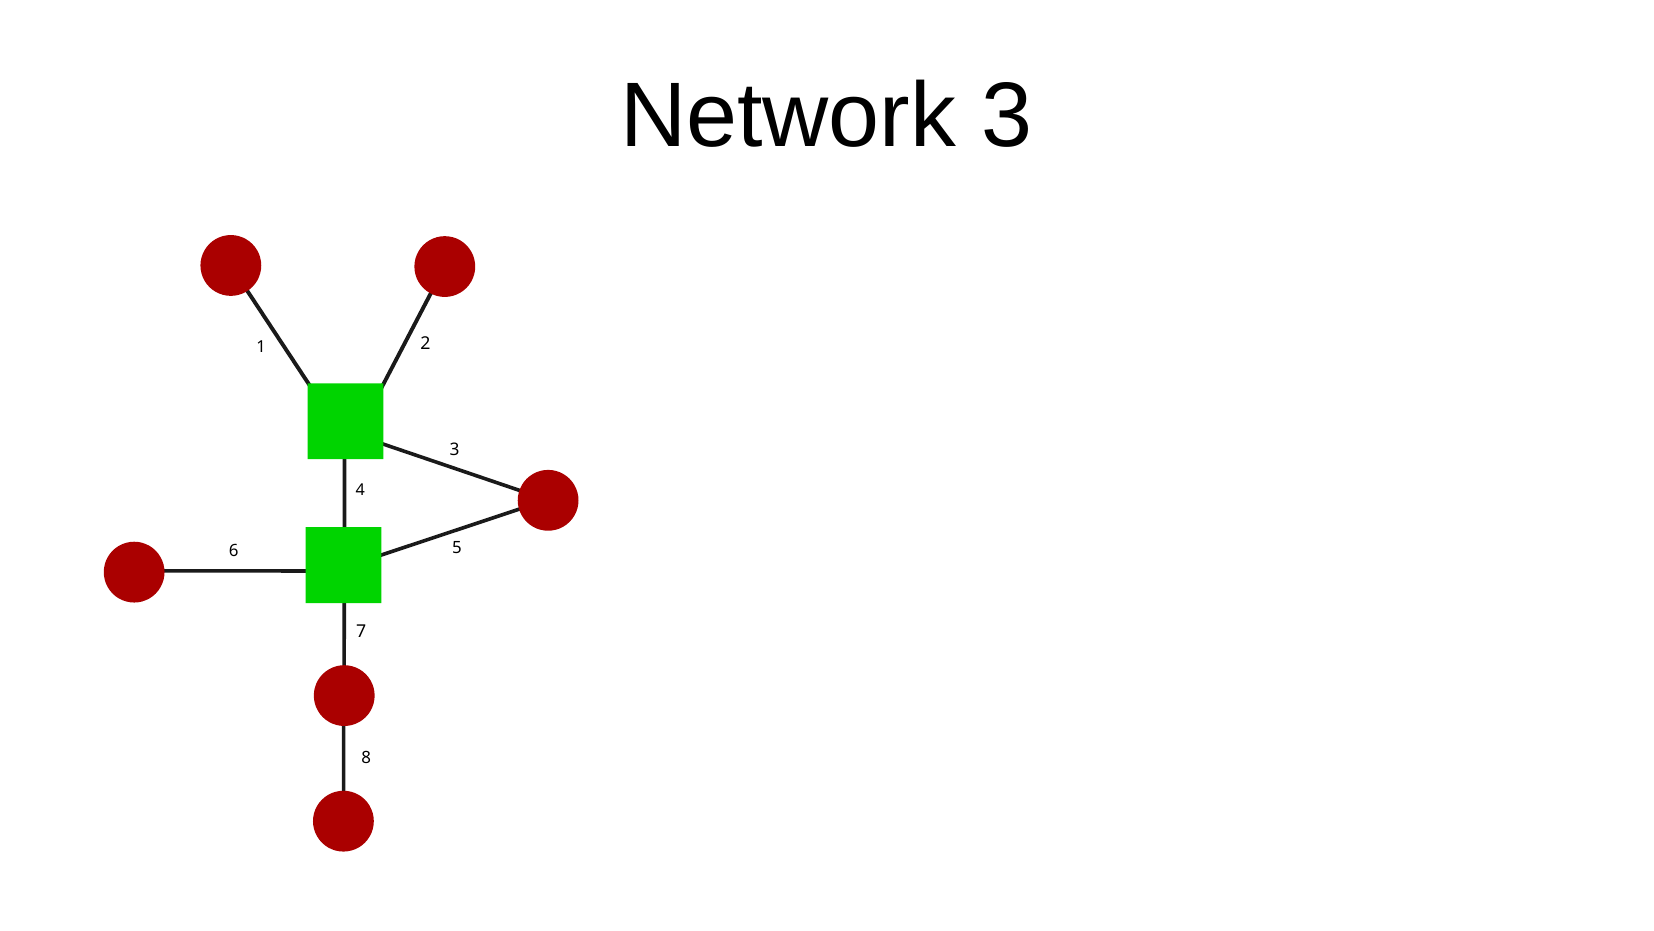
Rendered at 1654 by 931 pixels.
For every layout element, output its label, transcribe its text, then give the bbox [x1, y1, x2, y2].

title Network 3 [82, 37, 1571, 193]
picture [90, 225, 610, 870]
